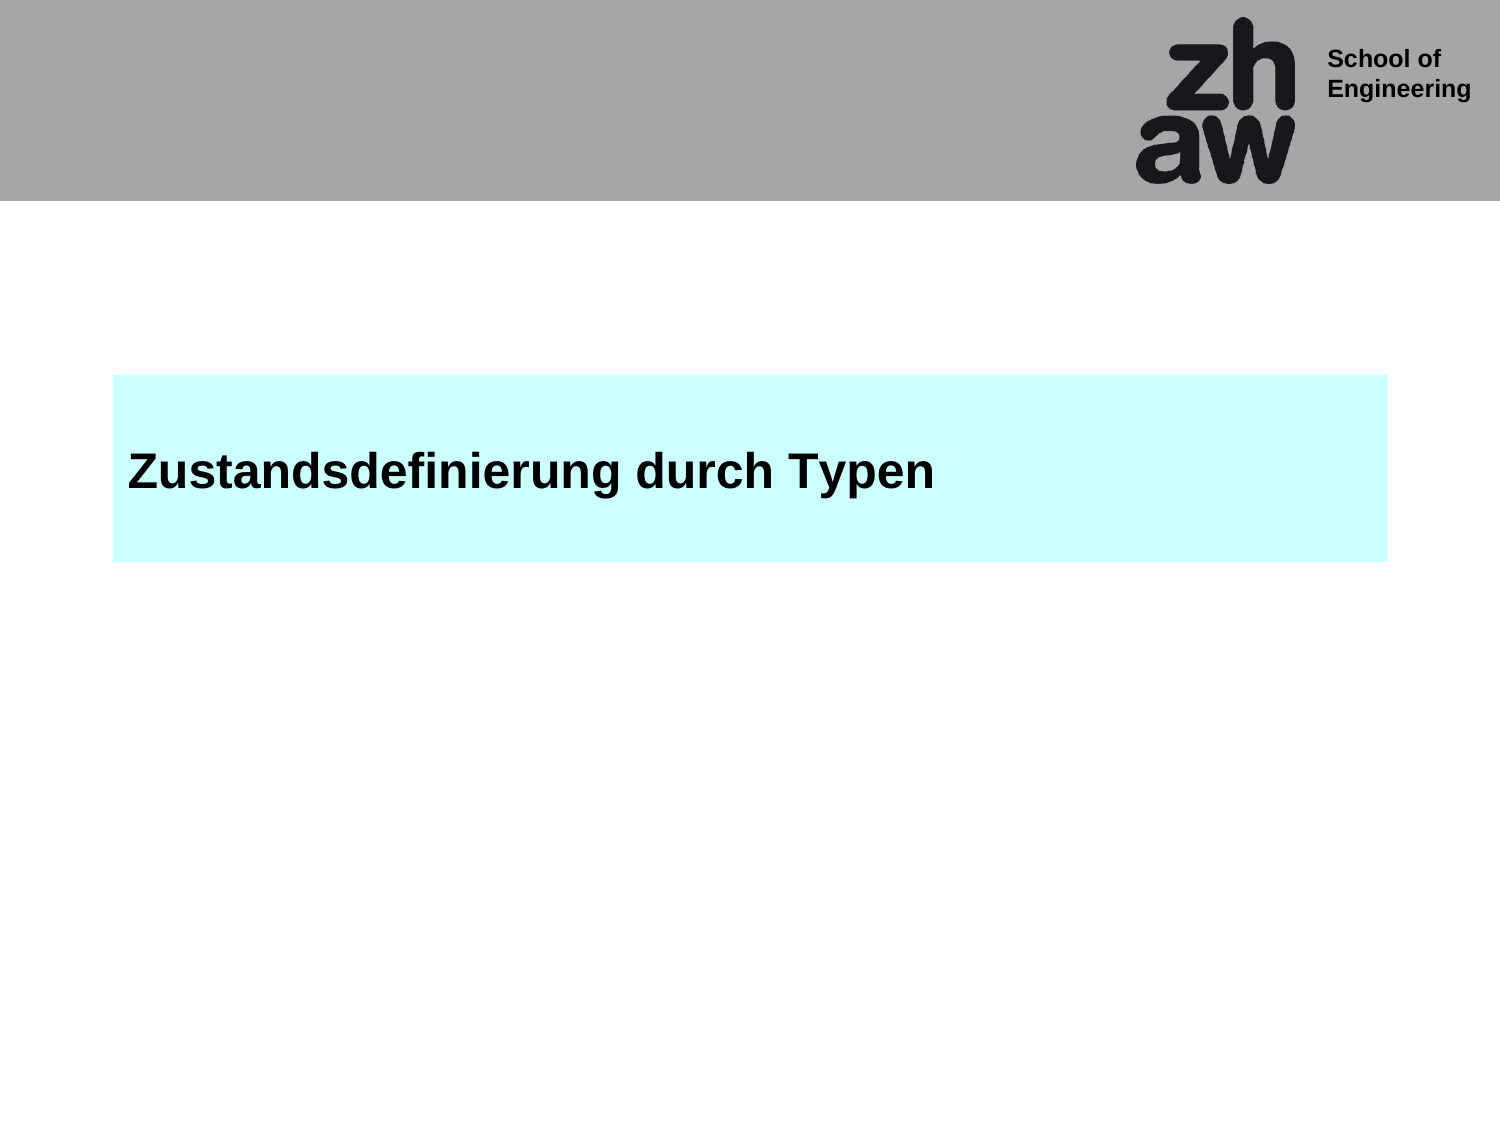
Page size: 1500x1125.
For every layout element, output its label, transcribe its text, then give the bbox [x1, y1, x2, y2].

title Zustandsdefinierung durch Typen [112, 374, 1388, 563]
picture [1136, 17, 1295, 184]
